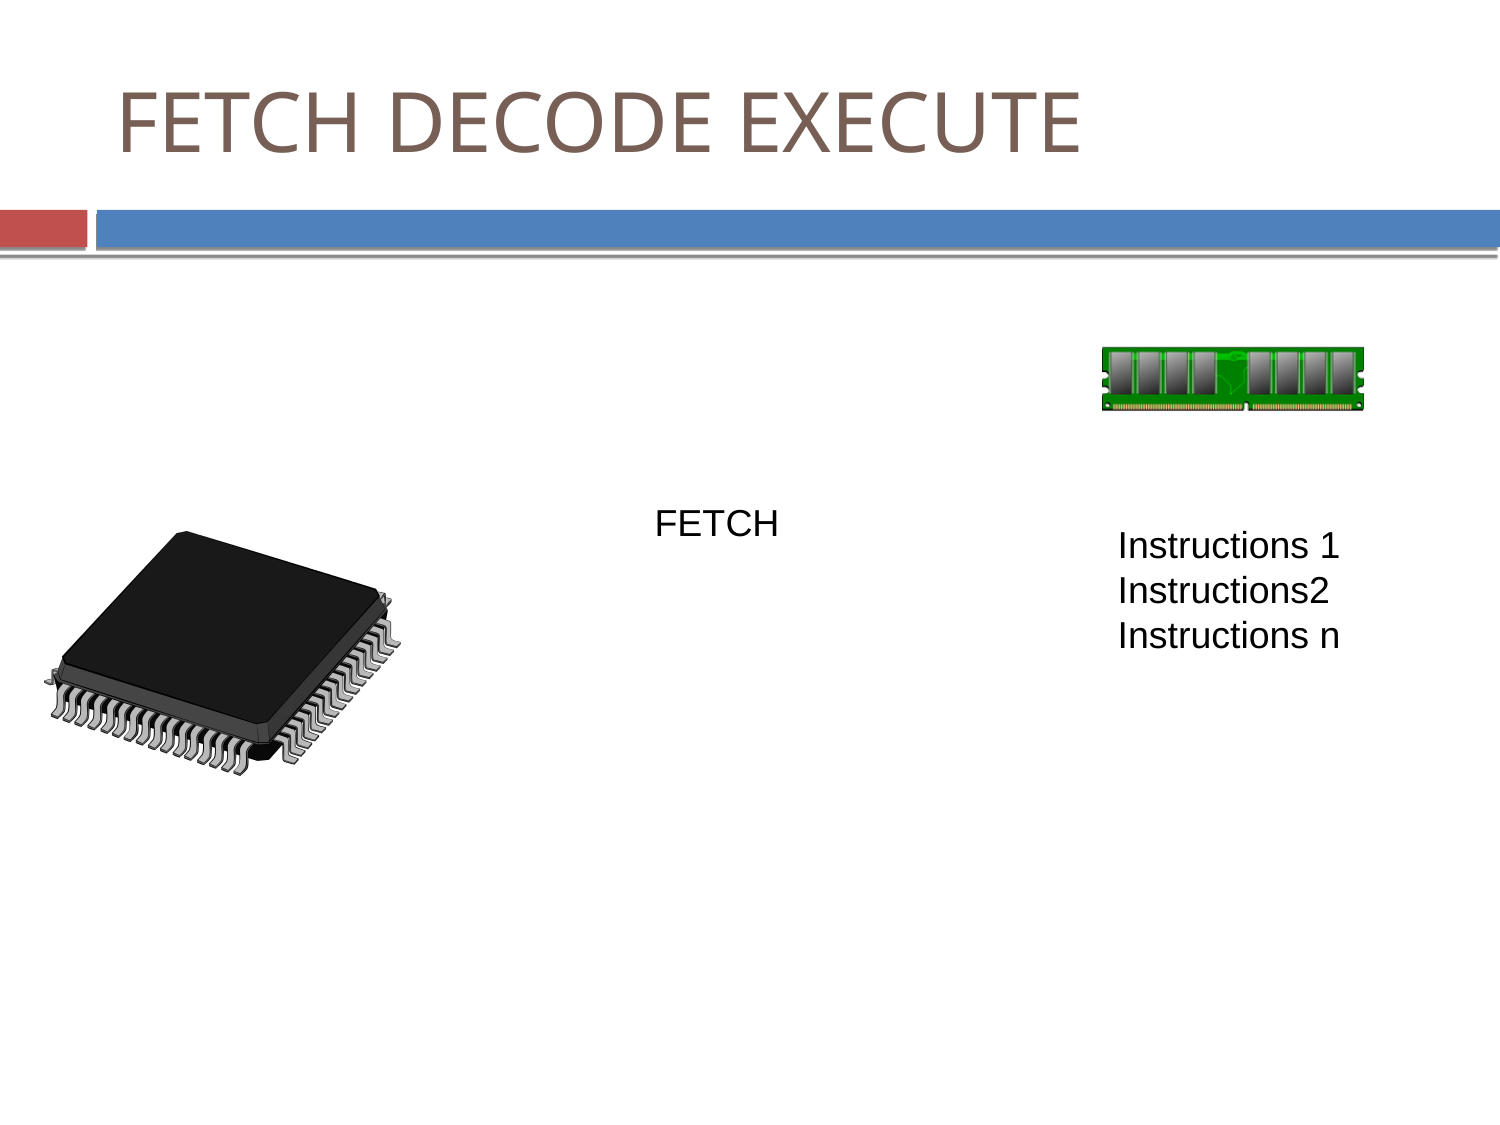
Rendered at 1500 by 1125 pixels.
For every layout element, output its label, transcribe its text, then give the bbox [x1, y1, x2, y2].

text_box FETCH [639, 491, 795, 552]
text_box Instructions 1 Instructions2 Instructions n [1102, 513, 1364, 664]
picture [44, 531, 401, 776]
text_box FETCH DECODE EXECUTE [100, 37, 1438, 200]
picture [1102, 314, 1364, 444]
